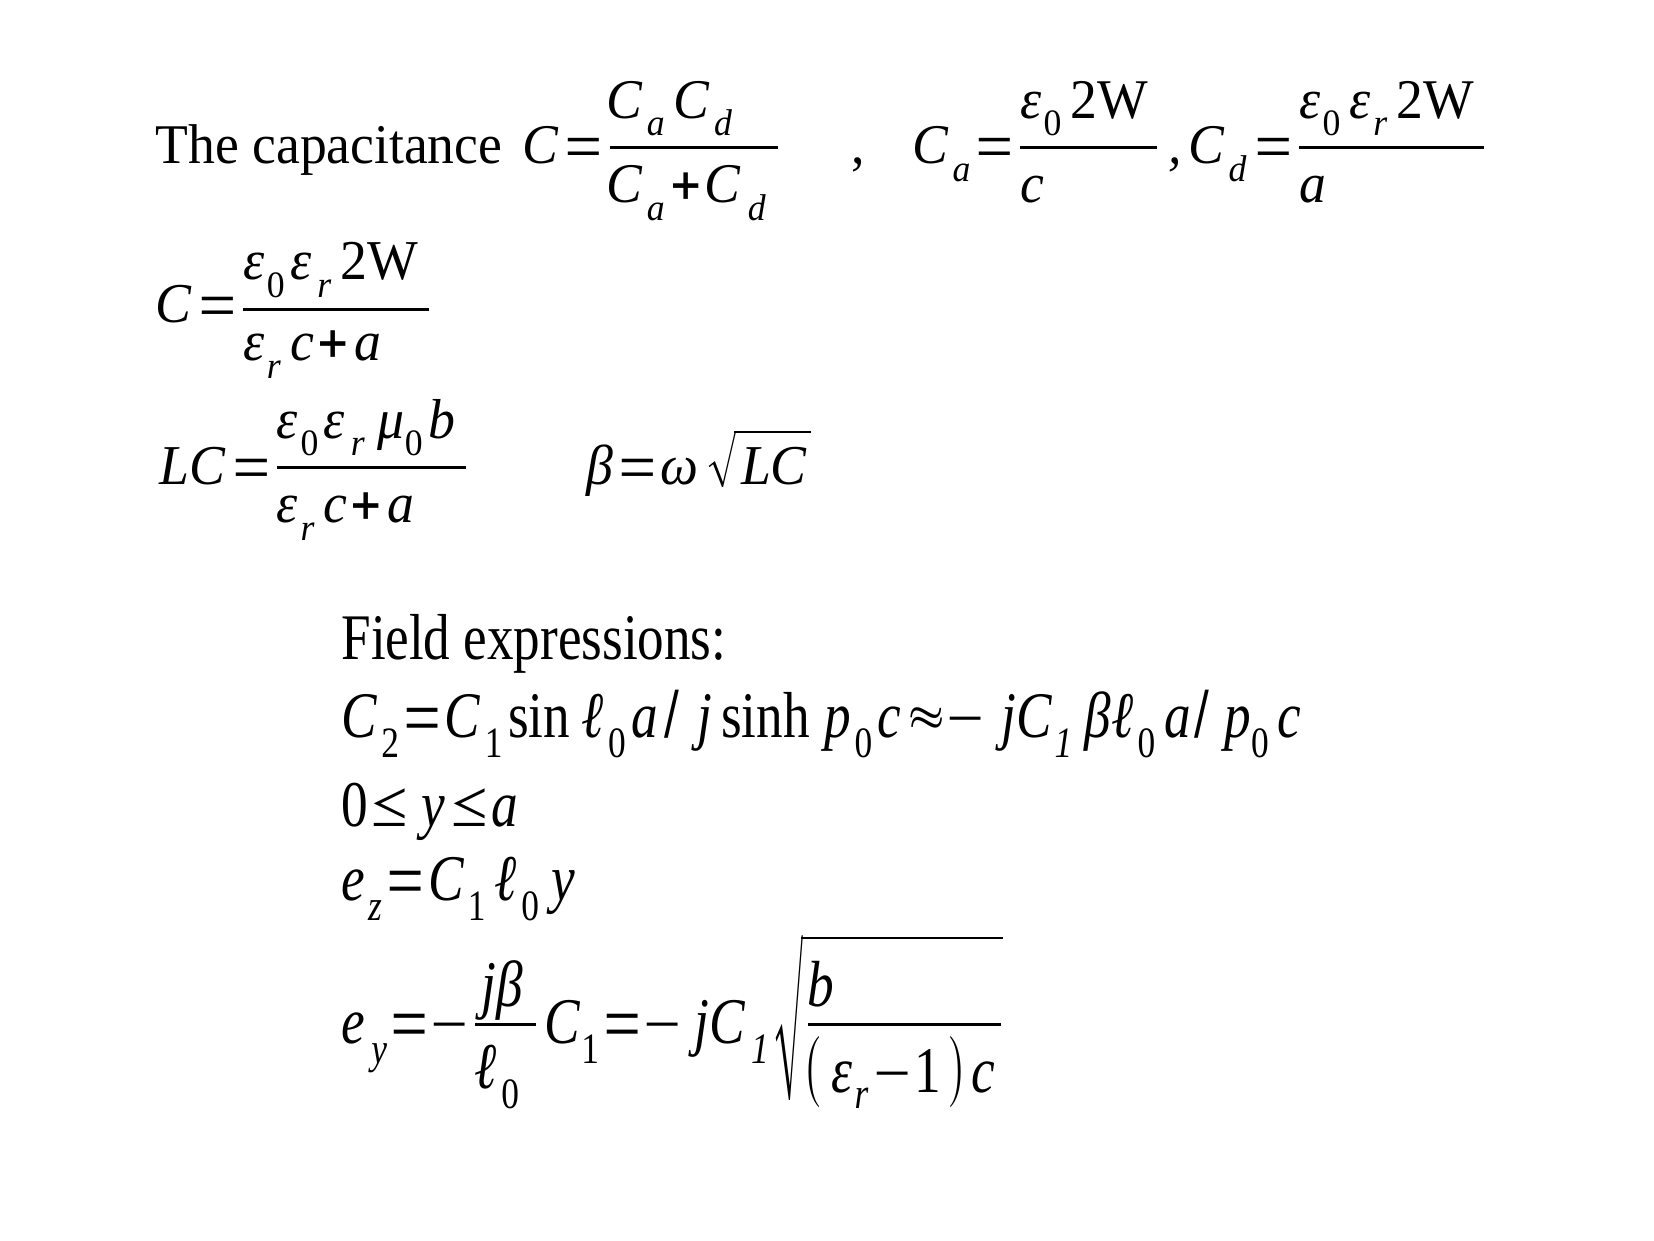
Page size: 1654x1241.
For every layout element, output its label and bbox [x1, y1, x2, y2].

chart [142, 68, 1512, 547]
chart [328, 602, 1326, 1195]
